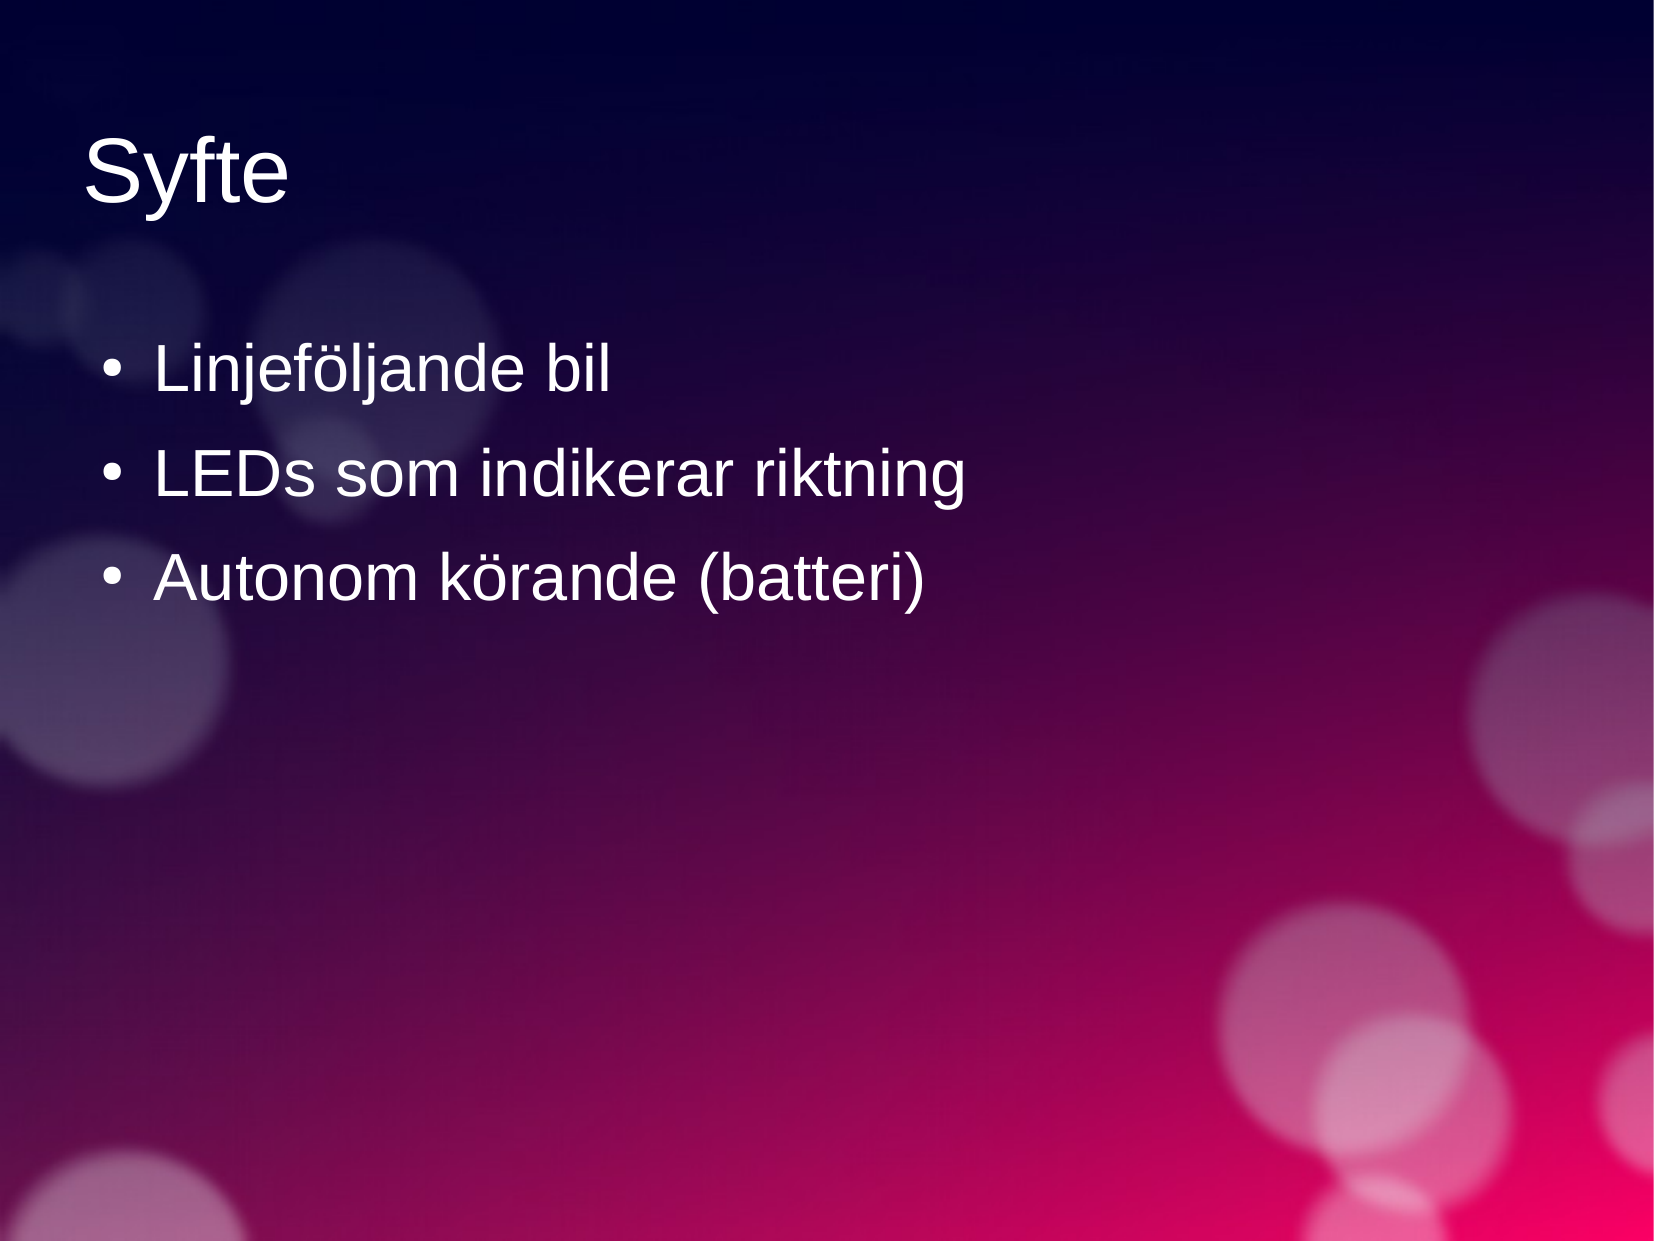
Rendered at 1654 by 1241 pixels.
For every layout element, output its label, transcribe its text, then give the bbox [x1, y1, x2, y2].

picture [0, 0, 1654, 1241]
list Linjeföljande bil LEDs som indikerar riktning Autonom körande (batteri) [82, 331, 1571, 1099]
title Syfte [82, 66, 1571, 275]
